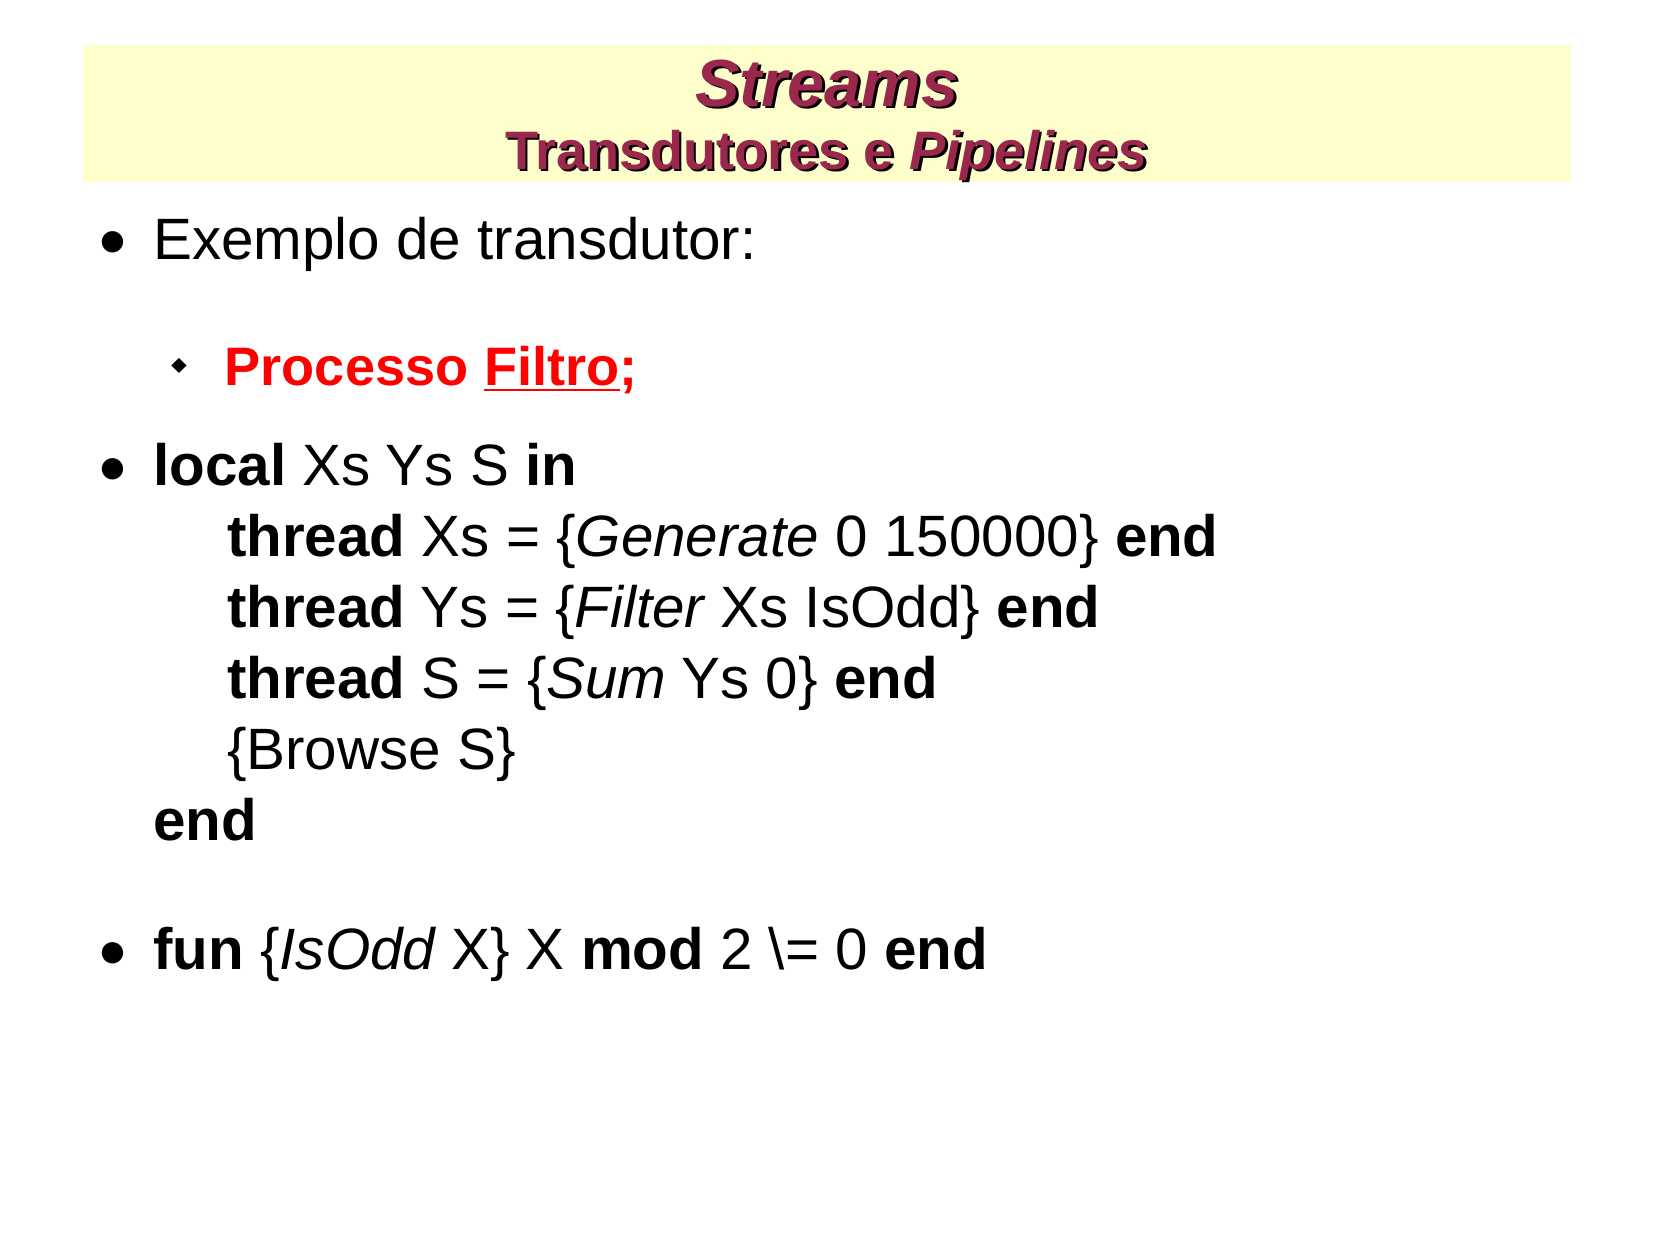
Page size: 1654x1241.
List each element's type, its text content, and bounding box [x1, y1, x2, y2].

title Streams Transdutores e Pipelines [82, 44, 1571, 182]
list Exemplo de transdutor: Processo Filtro; local Xs Ys S in thread Xs = {Generate 0 150000} end thread Ys = {Filter Xs IsOdd} end thread S = {Sum Ys 0} end {Browse S} end fun {IsOdd X} X mod 2 \= 0 end [82, 206, 1571, 1137]
